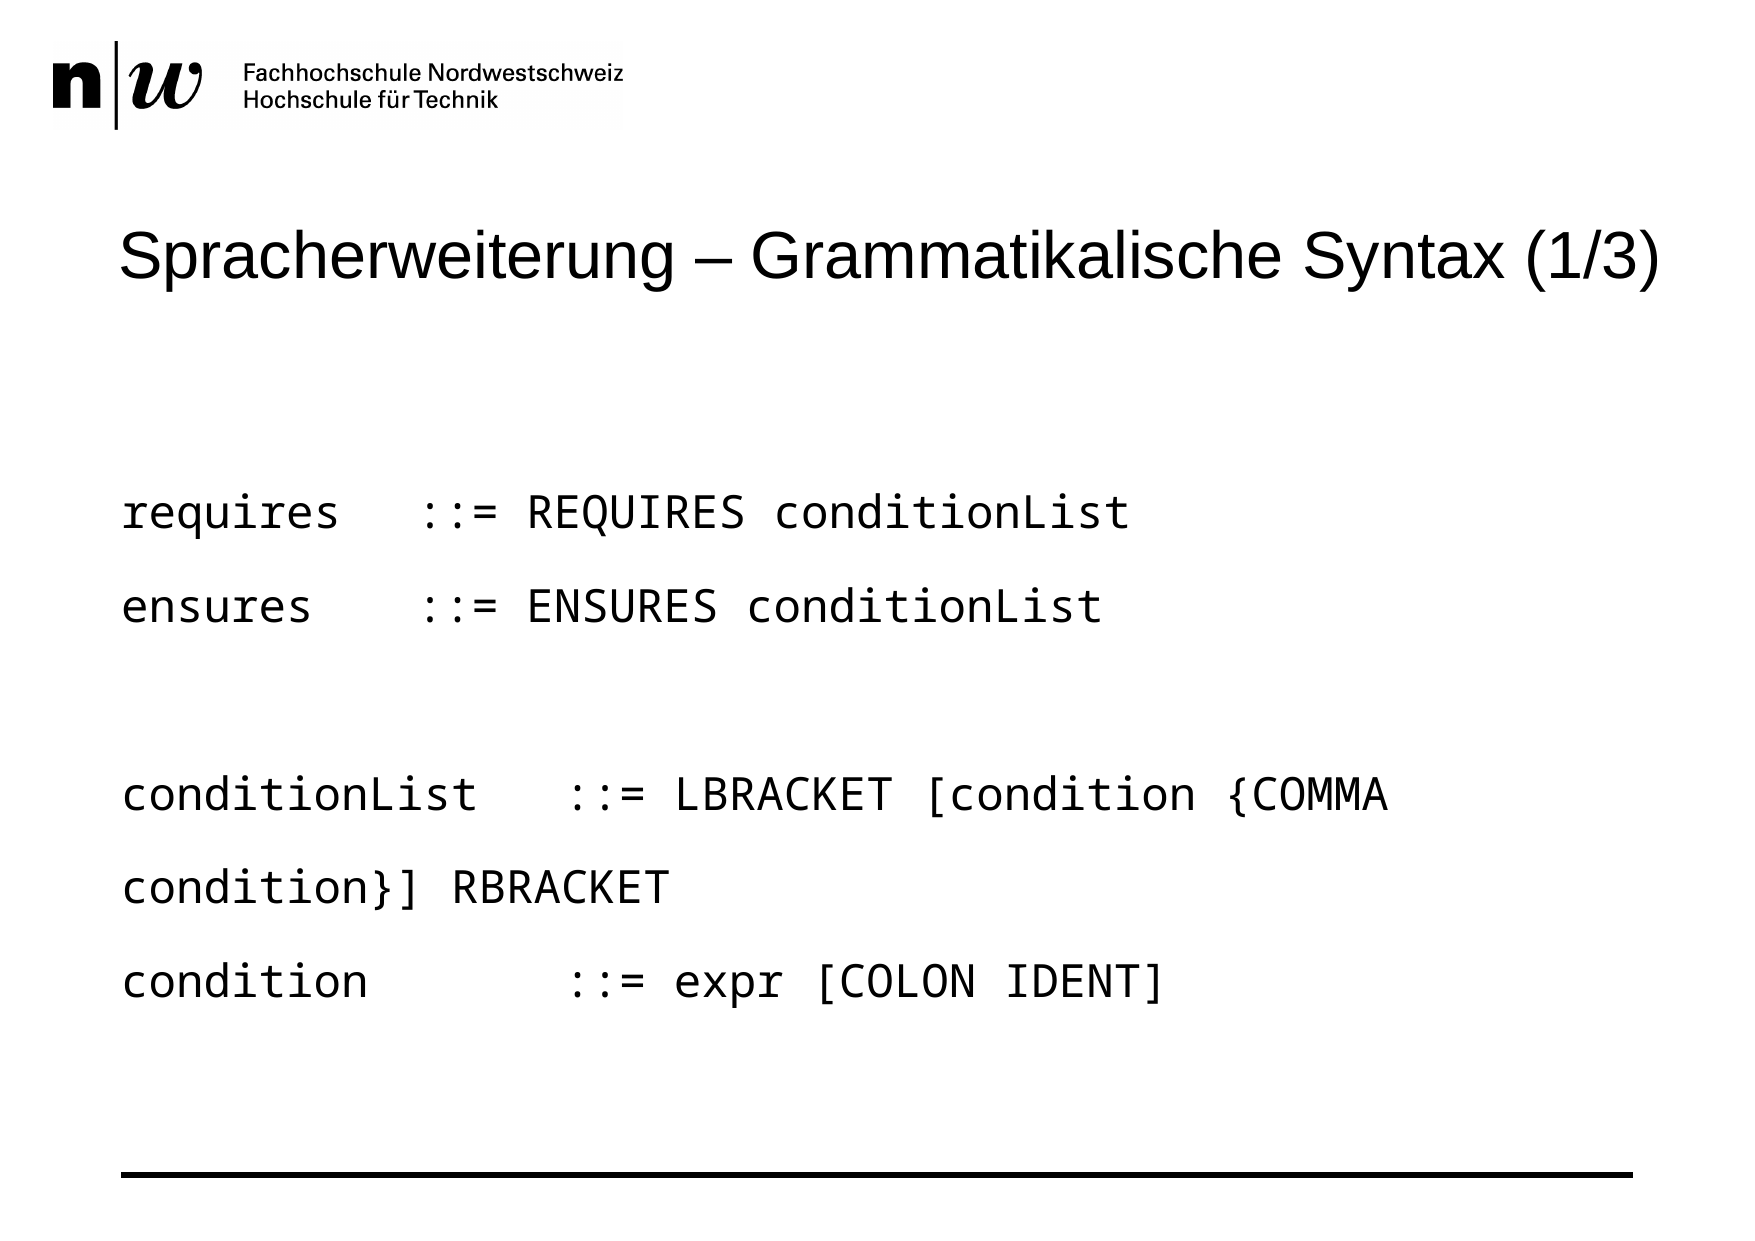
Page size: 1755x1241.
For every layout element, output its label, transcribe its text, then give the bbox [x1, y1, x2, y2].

text_box requires ::= REQUIRES conditionList ensures ::= ENSURES conditionList conditionList ::= LBRACKET [condition {COMMA condition}] RBRACKET condition ::= expr [COLON IDENT] [70, 440, 1713, 868]
picture [53, 41, 623, 130]
text_box Spracherweiterung – Grammatikalische Syntax (1/3) [118, 212, 1713, 296]
